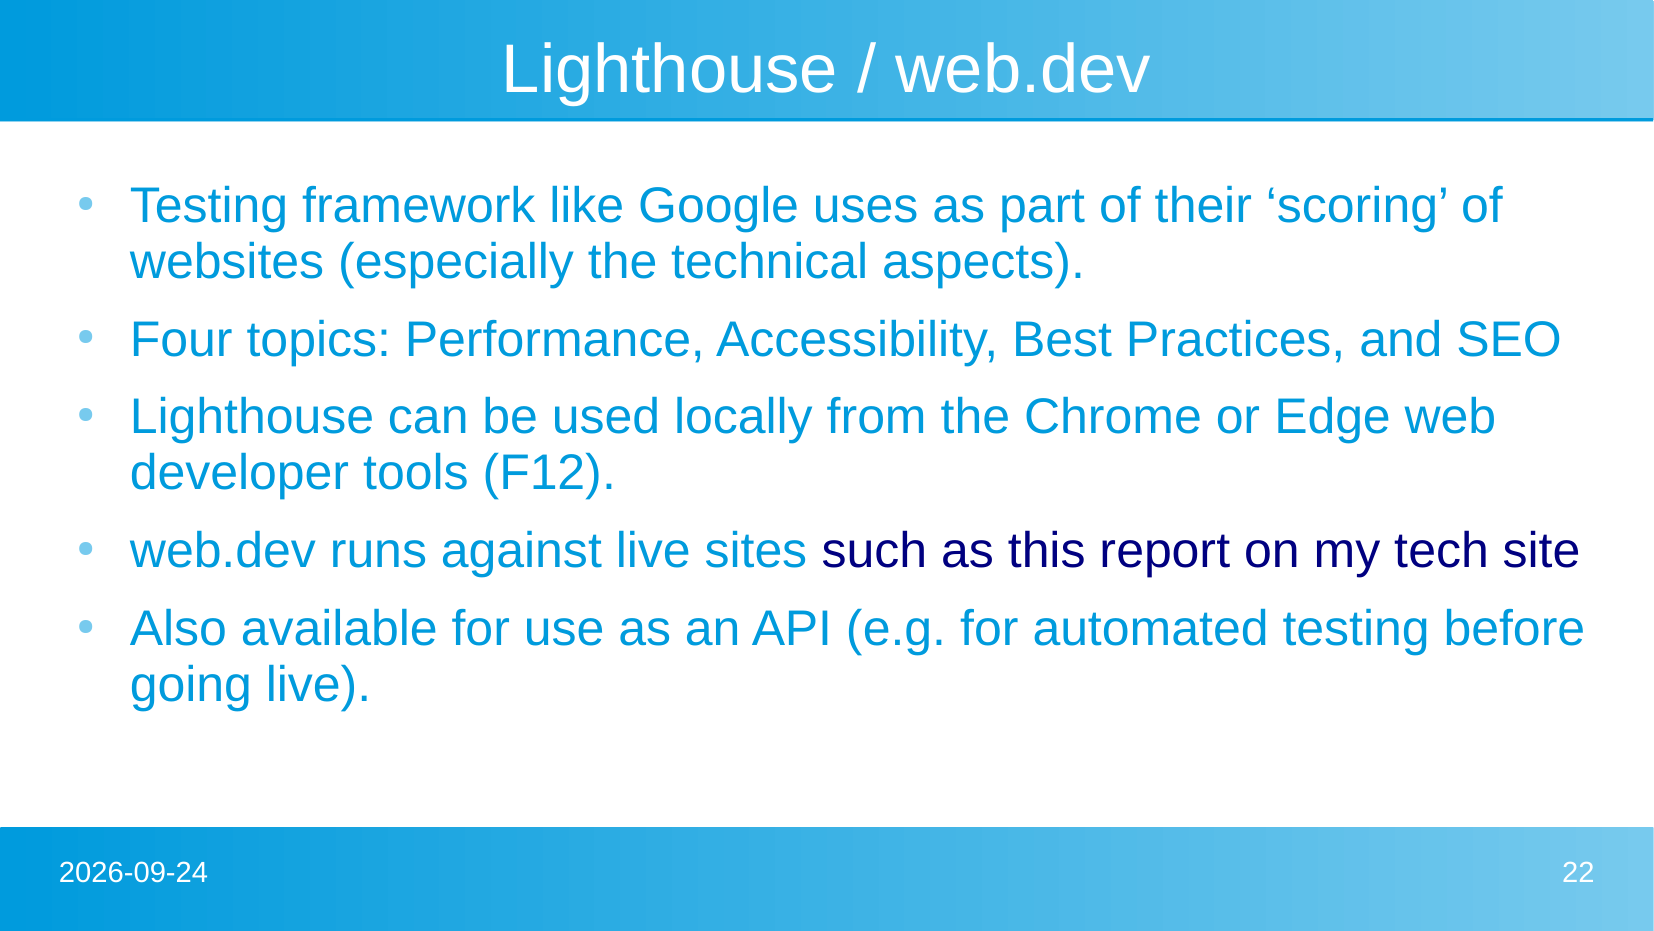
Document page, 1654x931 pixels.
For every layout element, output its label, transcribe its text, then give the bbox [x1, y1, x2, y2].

list Testing framework like Google uses as part of their ‘scoring’ of websites (especially the technical aspects). Four topics: Performance, Accessibility, Best Practices, and SEO Lighthouse can be used locally from the Chrome or Edge web developer tools (F12). web.dev runs against live sites such as this report on my tech site Also available for use as an API (e.g. for automated testing before going live). [59, 177, 1595, 768]
title Lighthouse / web.dev [59, 29, 1595, 108]
